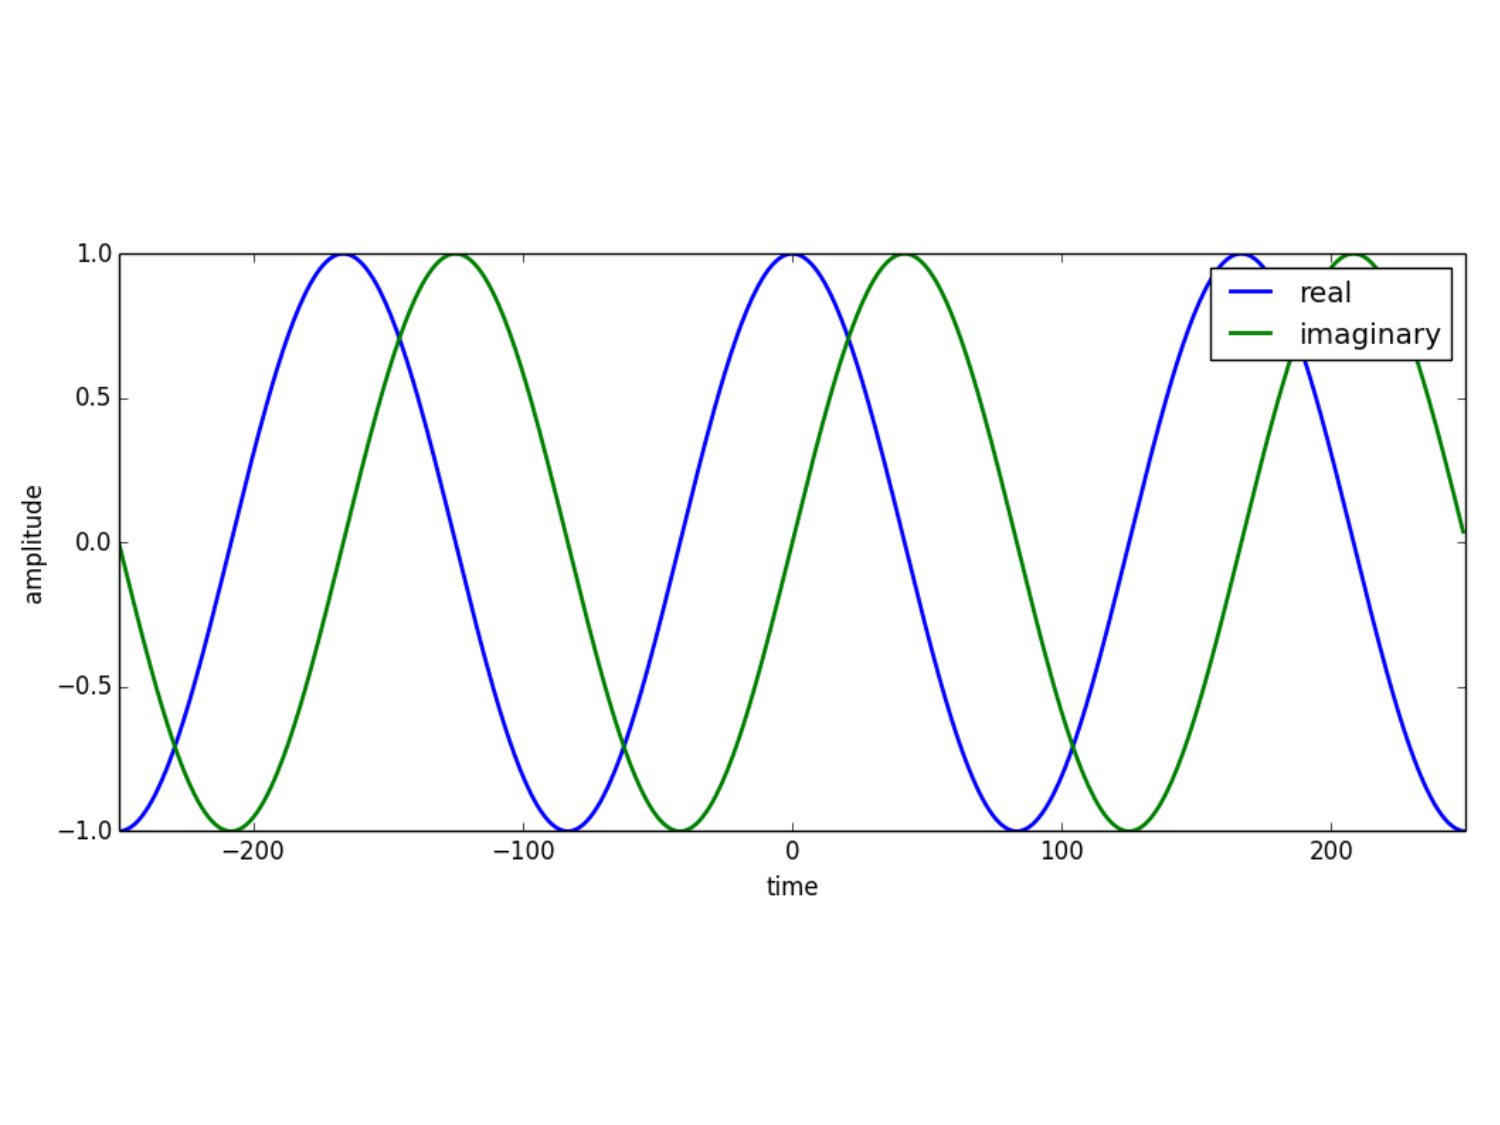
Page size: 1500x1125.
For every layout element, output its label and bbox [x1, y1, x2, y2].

picture [3, 222, 1500, 907]
